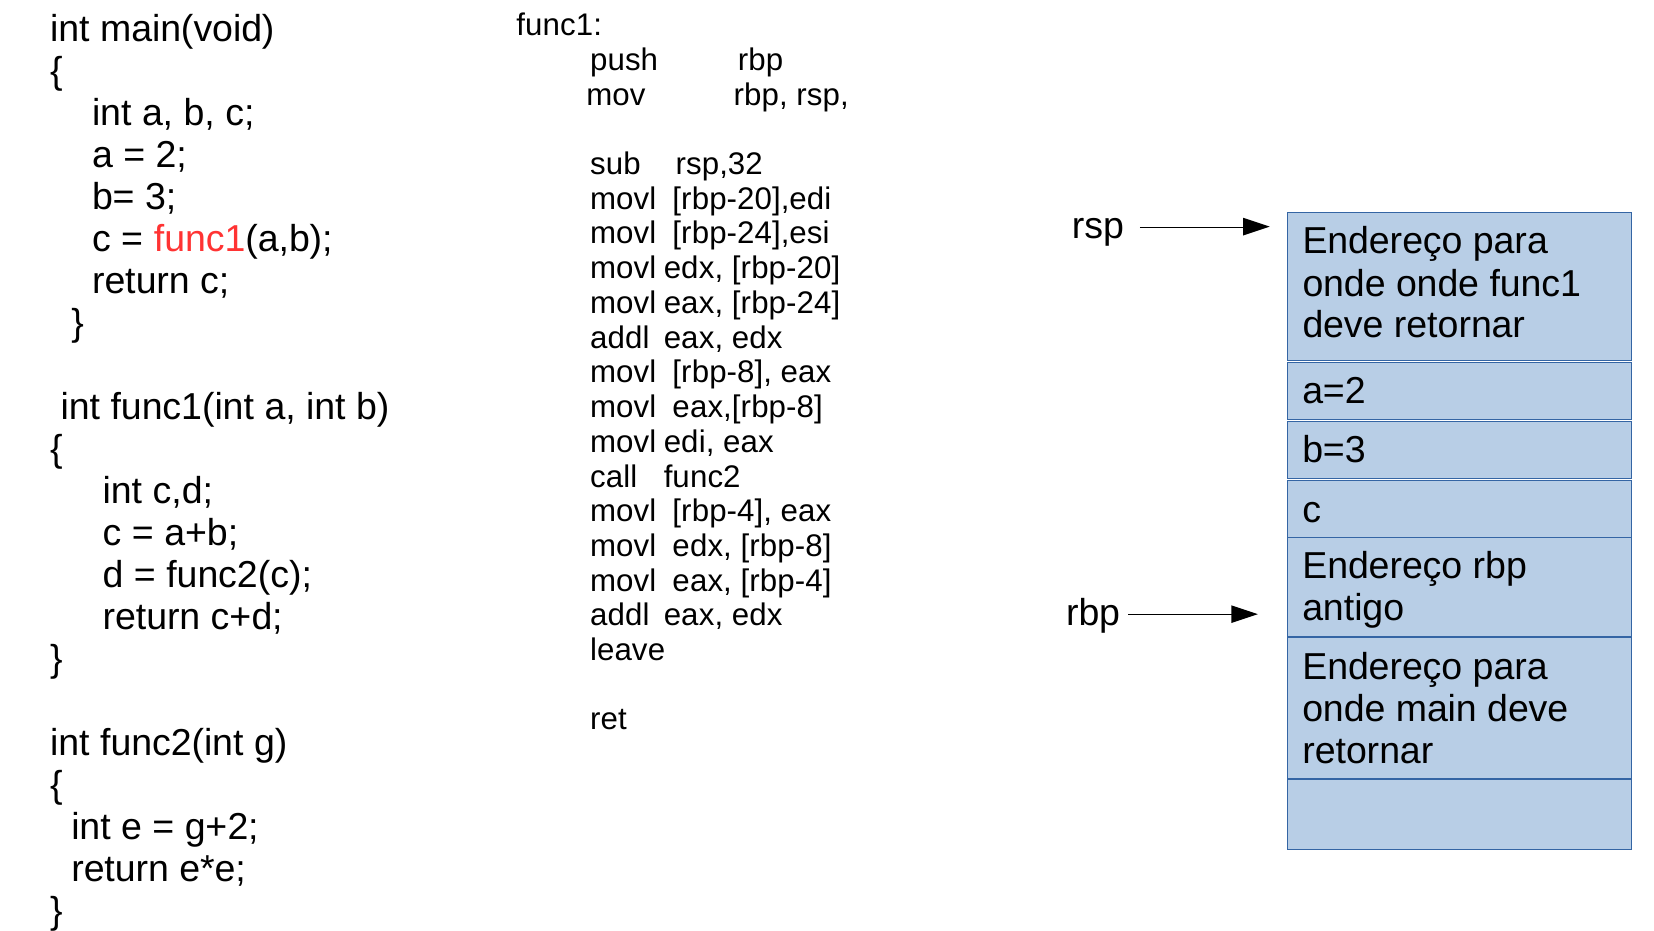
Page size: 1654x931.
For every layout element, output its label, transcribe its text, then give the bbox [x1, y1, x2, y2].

text_box b=3 [1287, 421, 1632, 479]
text_box [1287, 779, 1632, 850]
text_box rbp [1051, 583, 1135, 641]
text_box rsp [1057, 197, 1139, 254]
text_box a=2 [1287, 362, 1632, 420]
text_box Endereço rbp antigo [1287, 538, 1632, 637]
text_box int main(void) { int a, b, c; a = 2; b= 3; c = func1(a,b); return c; } int func1(int a, int b) { int c,d; c = a+b; d = func2(c); return c+d; } int func2(int g) { int e = g+2; return e*e; } [35, 0, 449, 931]
text_box Endereço para onde main deve retornar [1287, 637, 1632, 779]
text_box func1: push rbp mov rbp, rsp, sub rsp,32 movl [rbp-20],edi movl [rbp-24],esi movl edx, [rbp-20] movl eax, [rbp-24] addl eax, edx movl [rbp-8], eax movl eax,[rbp-8] movl edi, eax call func2 movl [rbp-4], eax movl edx, [rbp-8] movl eax, [rbp-4] addl eax, edx leave ret [501, 0, 1010, 925]
text_box c [1287, 480, 1632, 538]
text_box Endereço para onde onde func1 deve retornar [1287, 212, 1632, 361]
